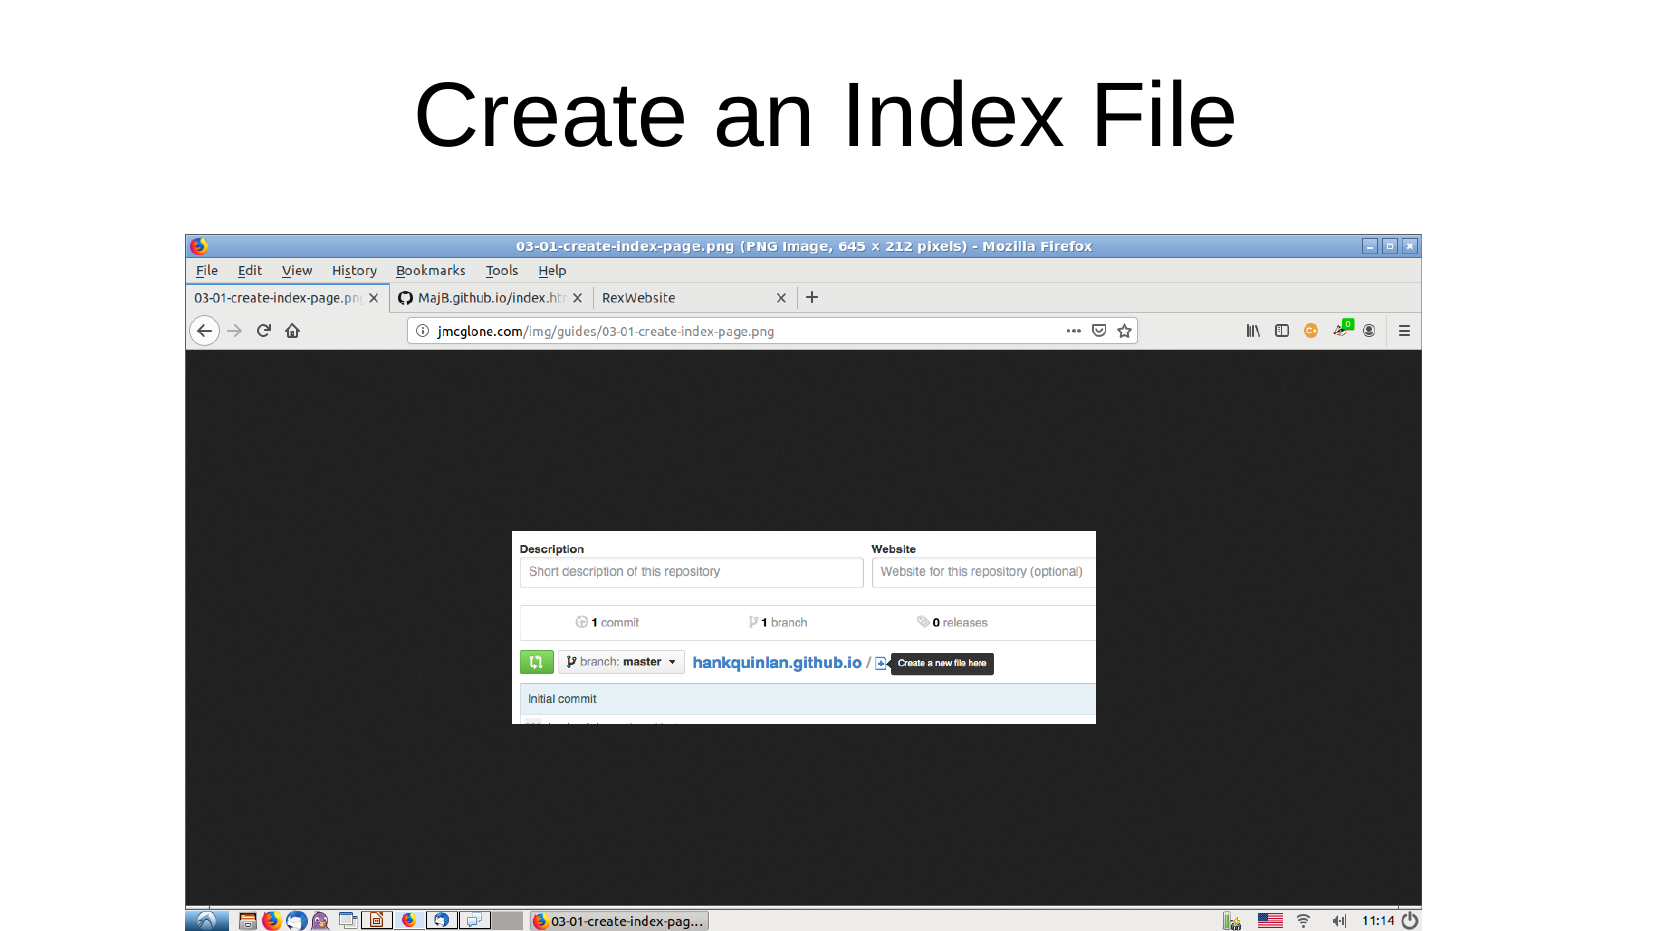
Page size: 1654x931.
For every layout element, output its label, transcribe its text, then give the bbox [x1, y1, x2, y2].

picture [185, 234, 1422, 931]
title Create an Index File [82, 12, 1571, 218]
